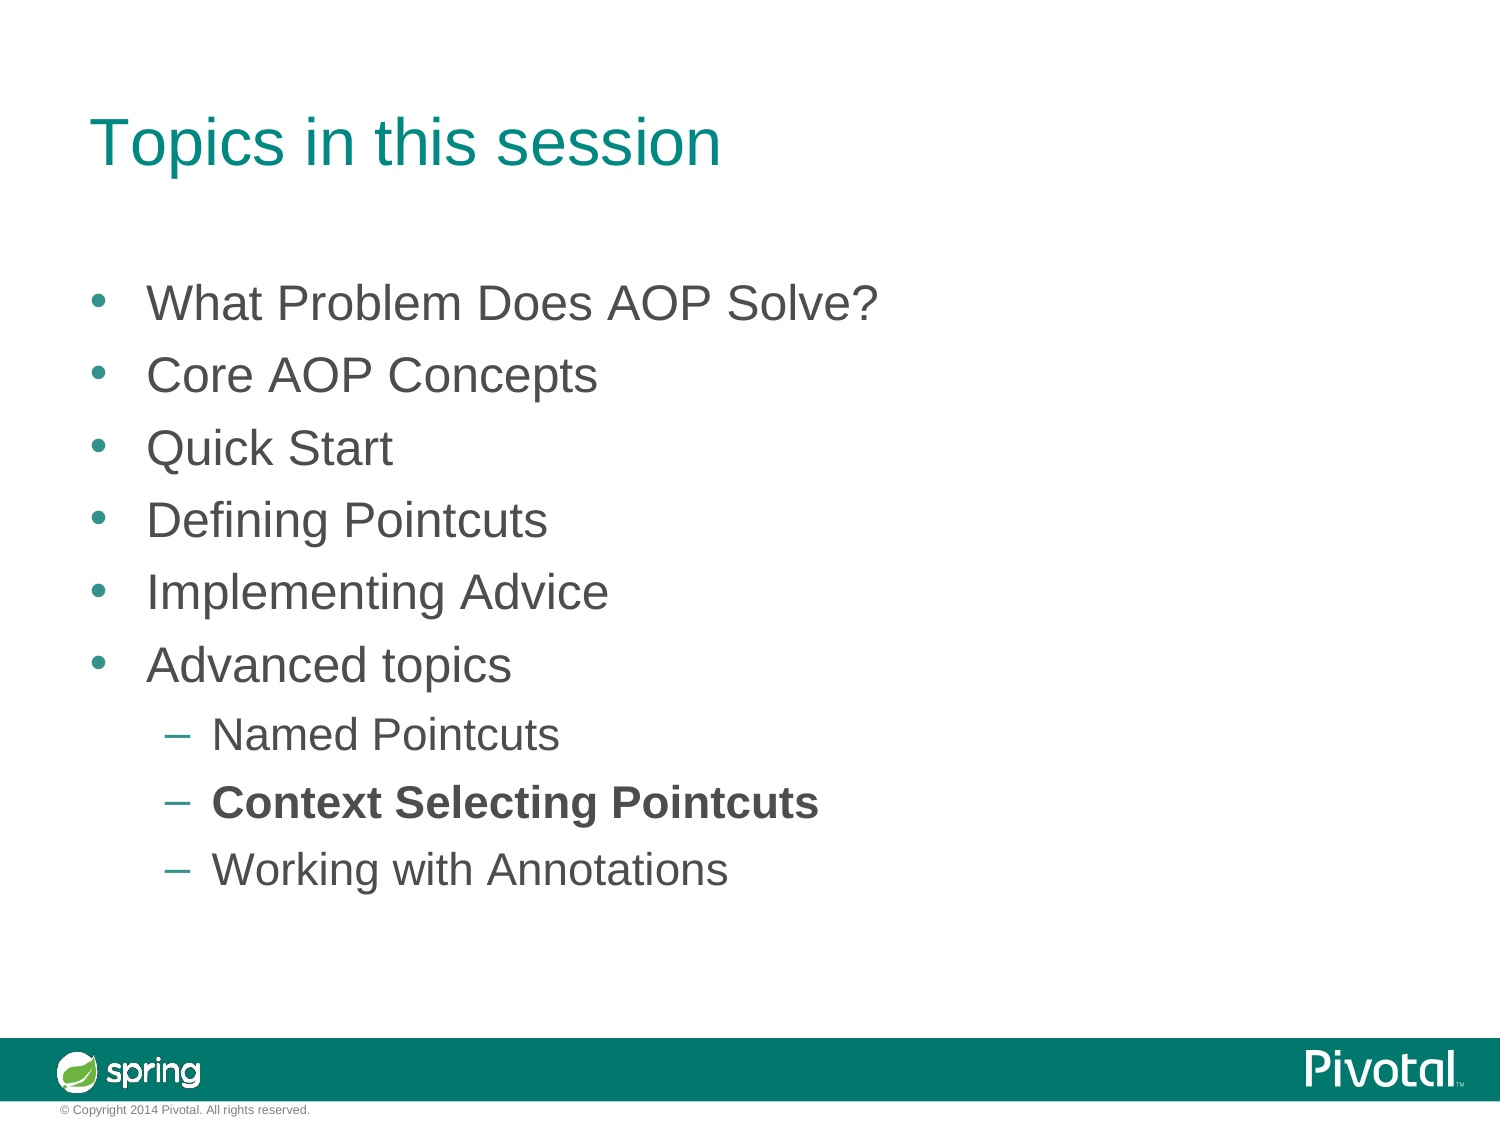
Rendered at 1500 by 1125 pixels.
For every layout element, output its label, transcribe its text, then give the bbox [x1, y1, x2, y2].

list What Problem Does AOP Solve? Core AOP Concepts Quick Start Defining Pointcuts Implementing Advice Advanced topics Named Pointcuts Context Selecting Pointcuts Working with Annotations [75, 262, 1426, 970]
title Topics in this session [75, 45, 1426, 233]
picture [32, 1041, 210, 1103]
picture [1306, 1050, 1464, 1087]
